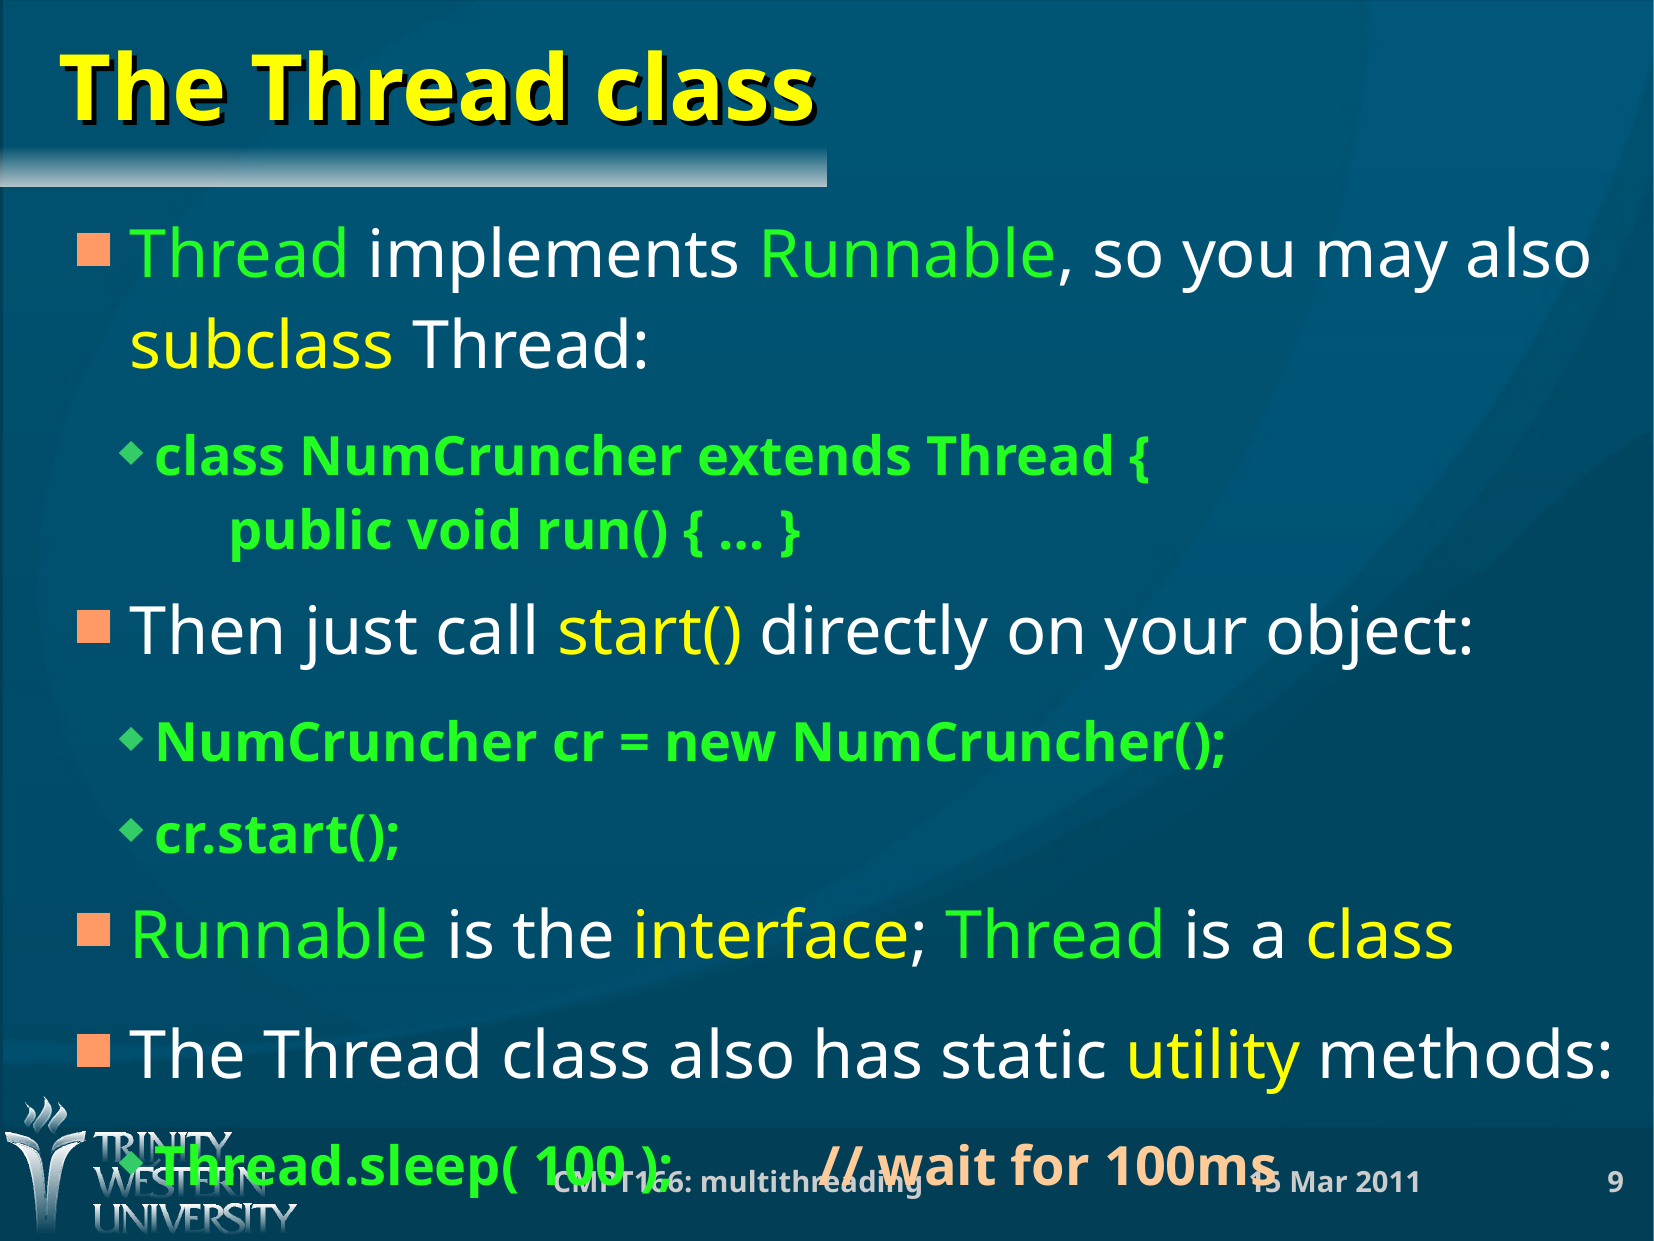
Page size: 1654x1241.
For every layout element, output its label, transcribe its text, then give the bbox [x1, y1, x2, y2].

list Thread implements Runnable, so you may also subclass Thread: class NumCruncher extends Thread { public void run() { … } Then just call start() directly on your object: NumCruncher cr = new NumCruncher(); cr.start(); Runnable is the interface; Thread is a class The Thread class also has static utility methods: Thread.sleep( 100 ); // wait for 100ms [59, 206, 1625, 1160]
title The Thread class [59, 19, 1595, 148]
picture [38, 1227, 54, 1232]
